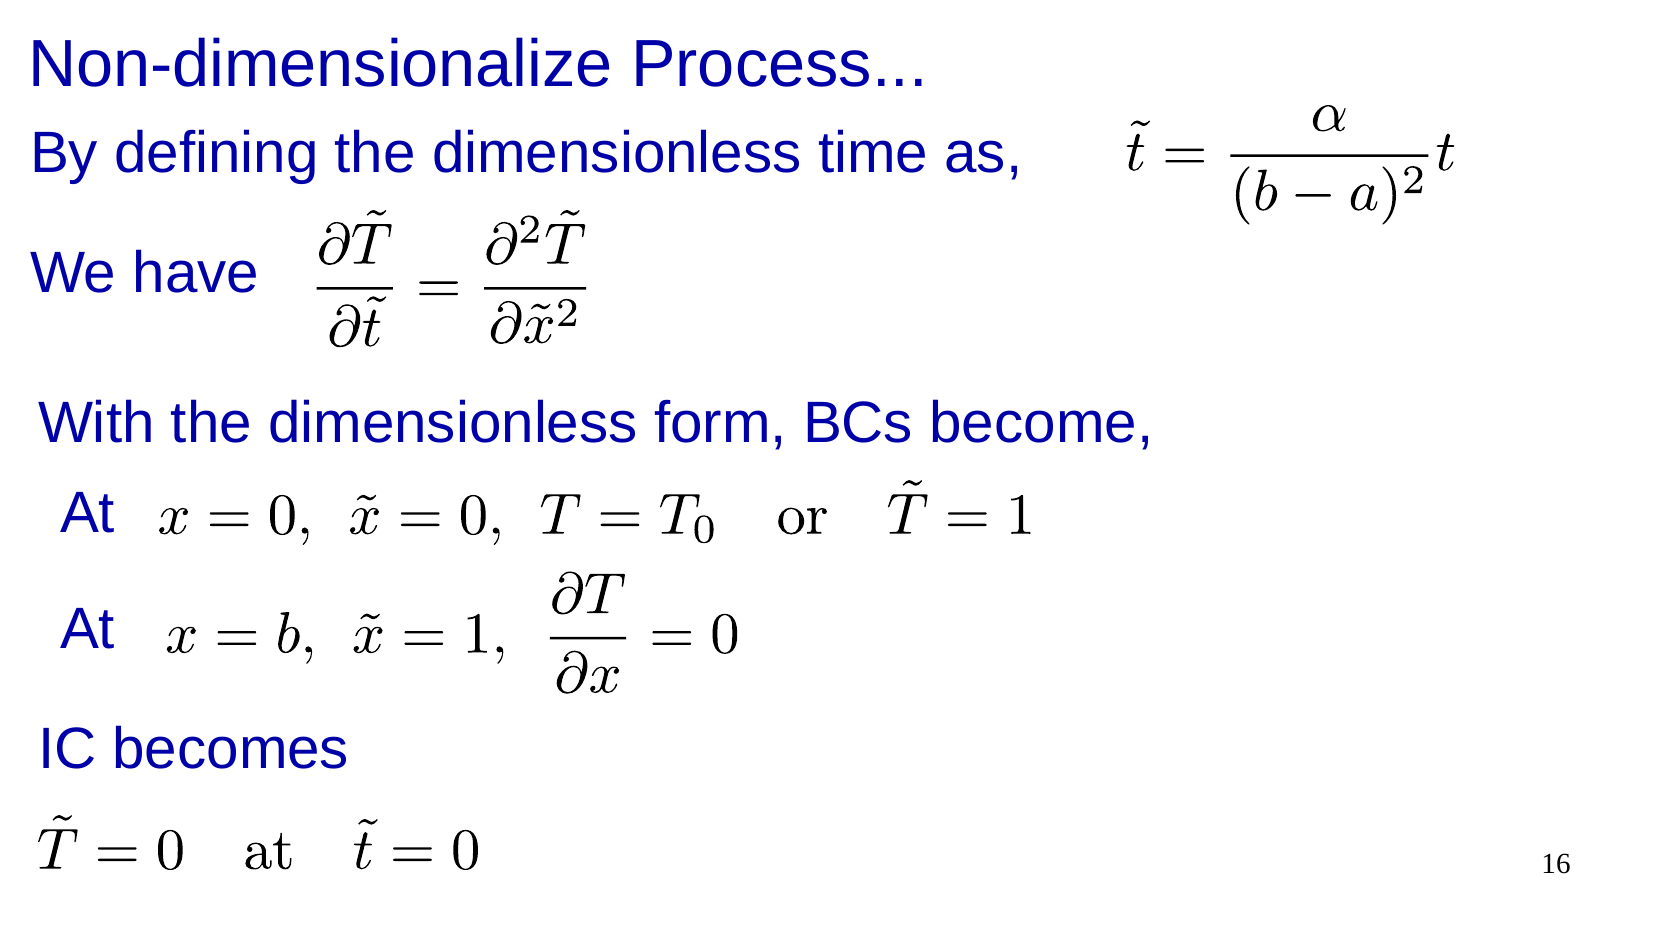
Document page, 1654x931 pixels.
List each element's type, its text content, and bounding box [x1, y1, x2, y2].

text_box [165, 571, 740, 595]
title Non-dimensionalize Process... [28, 21, 1626, 106]
text_box [316, 210, 587, 240]
text_box [165, 676, 740, 694]
text_box At [60, 480, 1177, 560]
text_box [1125, 105, 1457, 225]
text_box At [60, 595, 1177, 676]
list By defining the dimensionless time as, [30, 120, 1645, 916]
text_box With the dimensionless form, BCs become, [38, 390, 1156, 470]
text_box [316, 320, 587, 348]
text_box IC becomes [38, 715, 1156, 796]
text_box [36, 815, 481, 871]
text_box We have [30, 240, 1147, 320]
